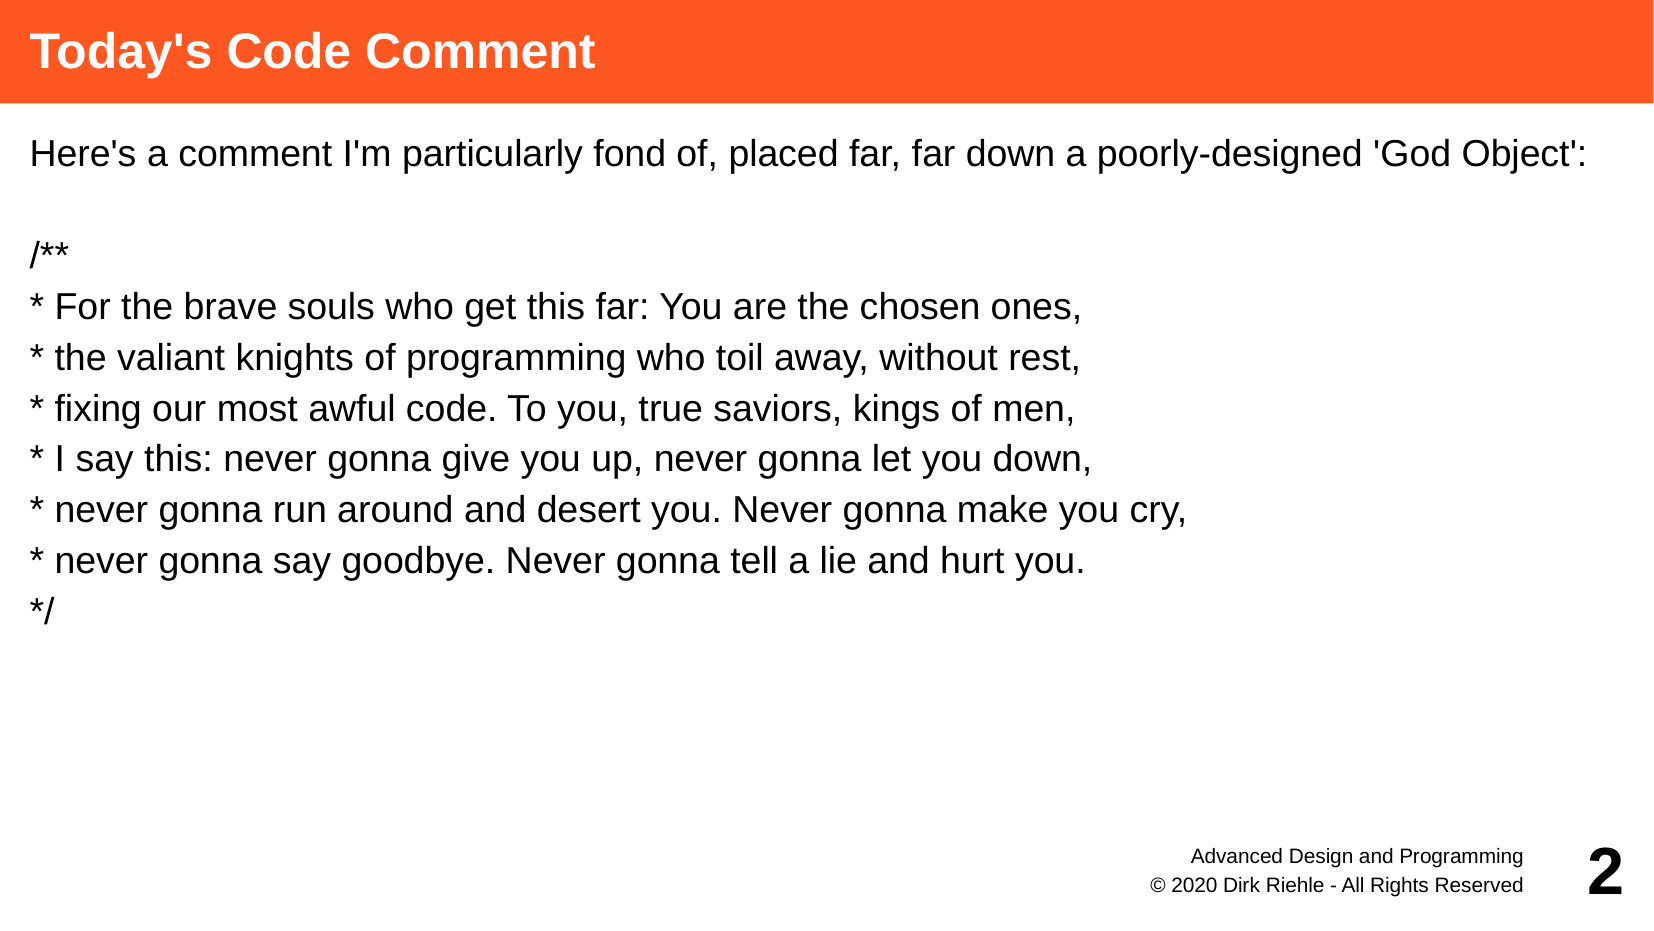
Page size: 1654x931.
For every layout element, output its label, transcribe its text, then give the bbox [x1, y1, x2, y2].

list Here's a comment I'm particularly fond of, placed far, far down a poorly-designed 'God Object': /** * For the brave souls who get this far: You are the chosen ones, * the valiant knights of programming who toil away, without rest, * fixing our most awful code. To you, true saviors, kings of men, * I say this: never gonna give you up, never gonna let you down, * never gonna run around and desert you. Never gonna make you cry, * never gonna say goodbye. Never gonna tell a lie and hurt you. */ [29, 132, 1625, 813]
title Today's Code Comment [0, 0, 1654, 104]
